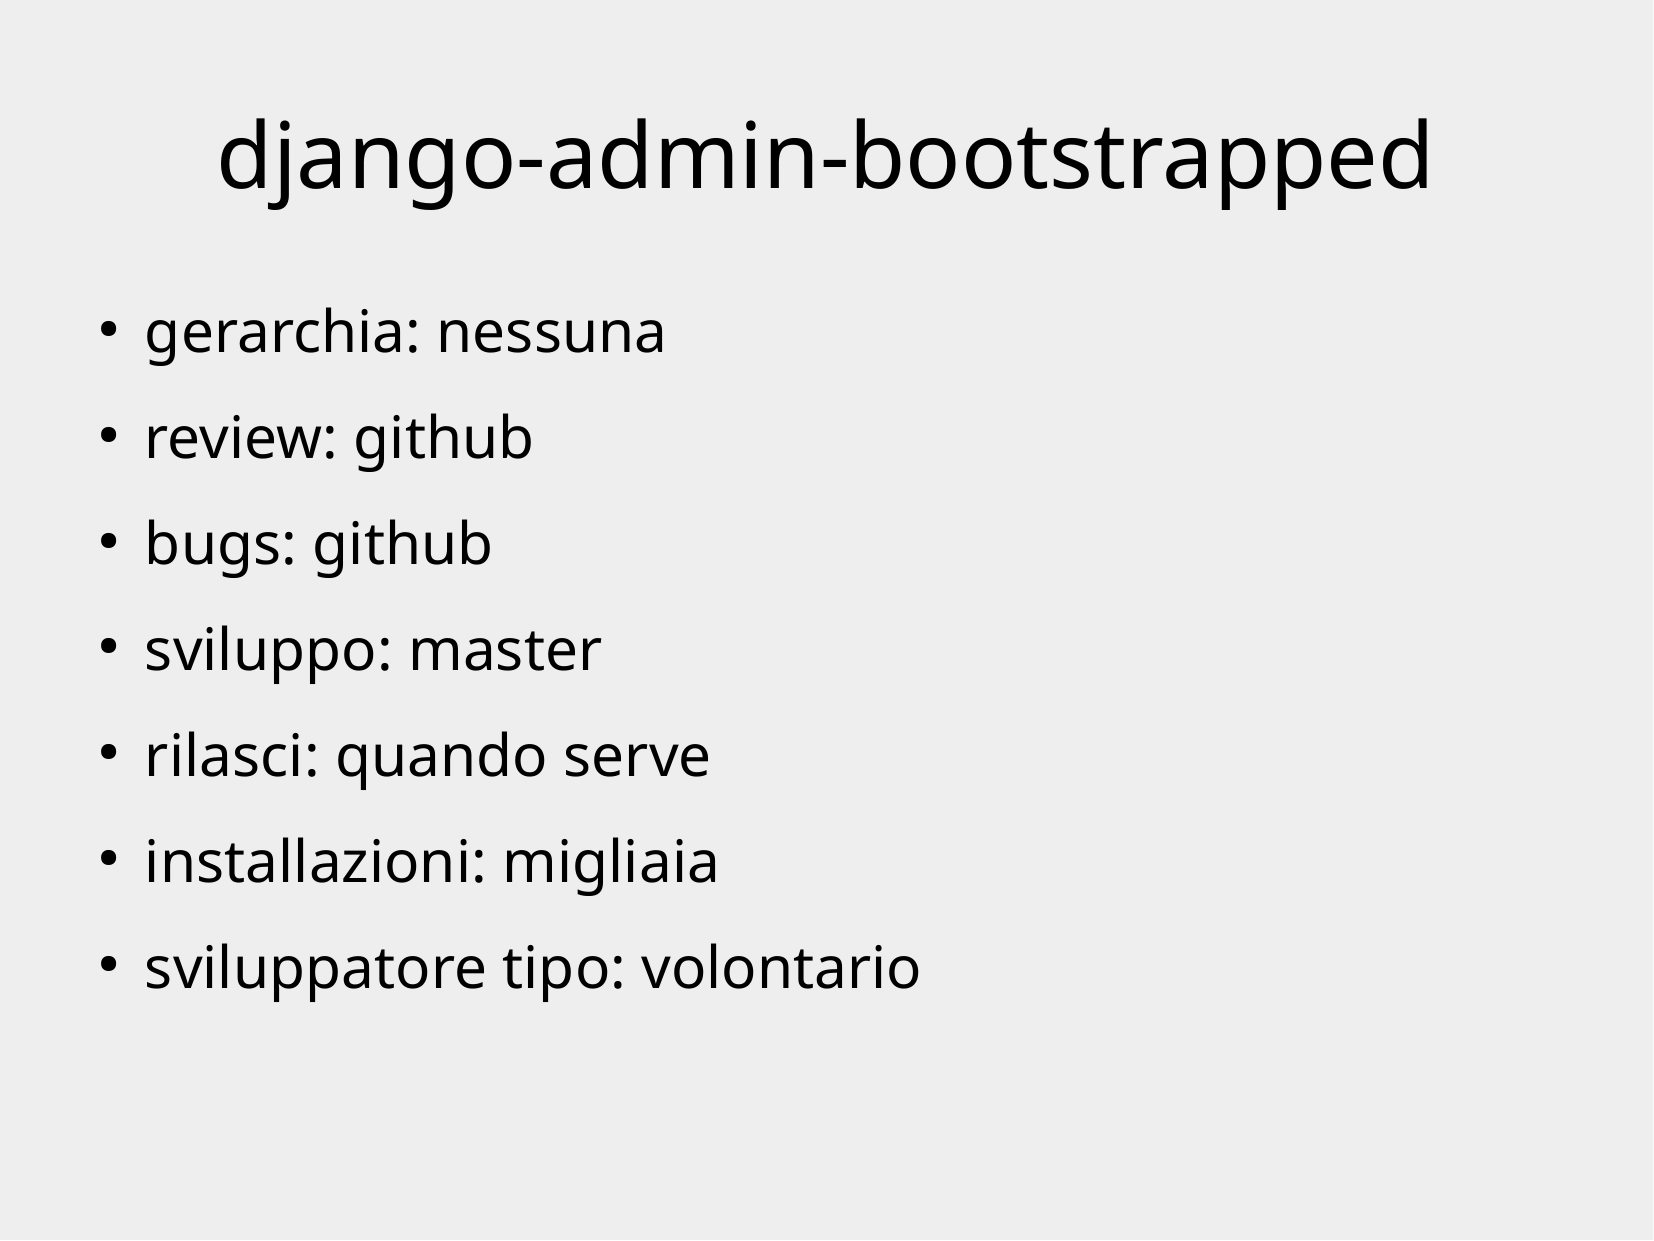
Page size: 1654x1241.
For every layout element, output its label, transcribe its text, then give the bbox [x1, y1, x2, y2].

list gerarchia: nessuna review: github bugs: github sviluppo: master rilasci: quando serve installazioni: migliaia sviluppatore tipo: volontario [82, 290, 1571, 1010]
title django-admin-bootstrapped [82, 49, 1571, 257]
